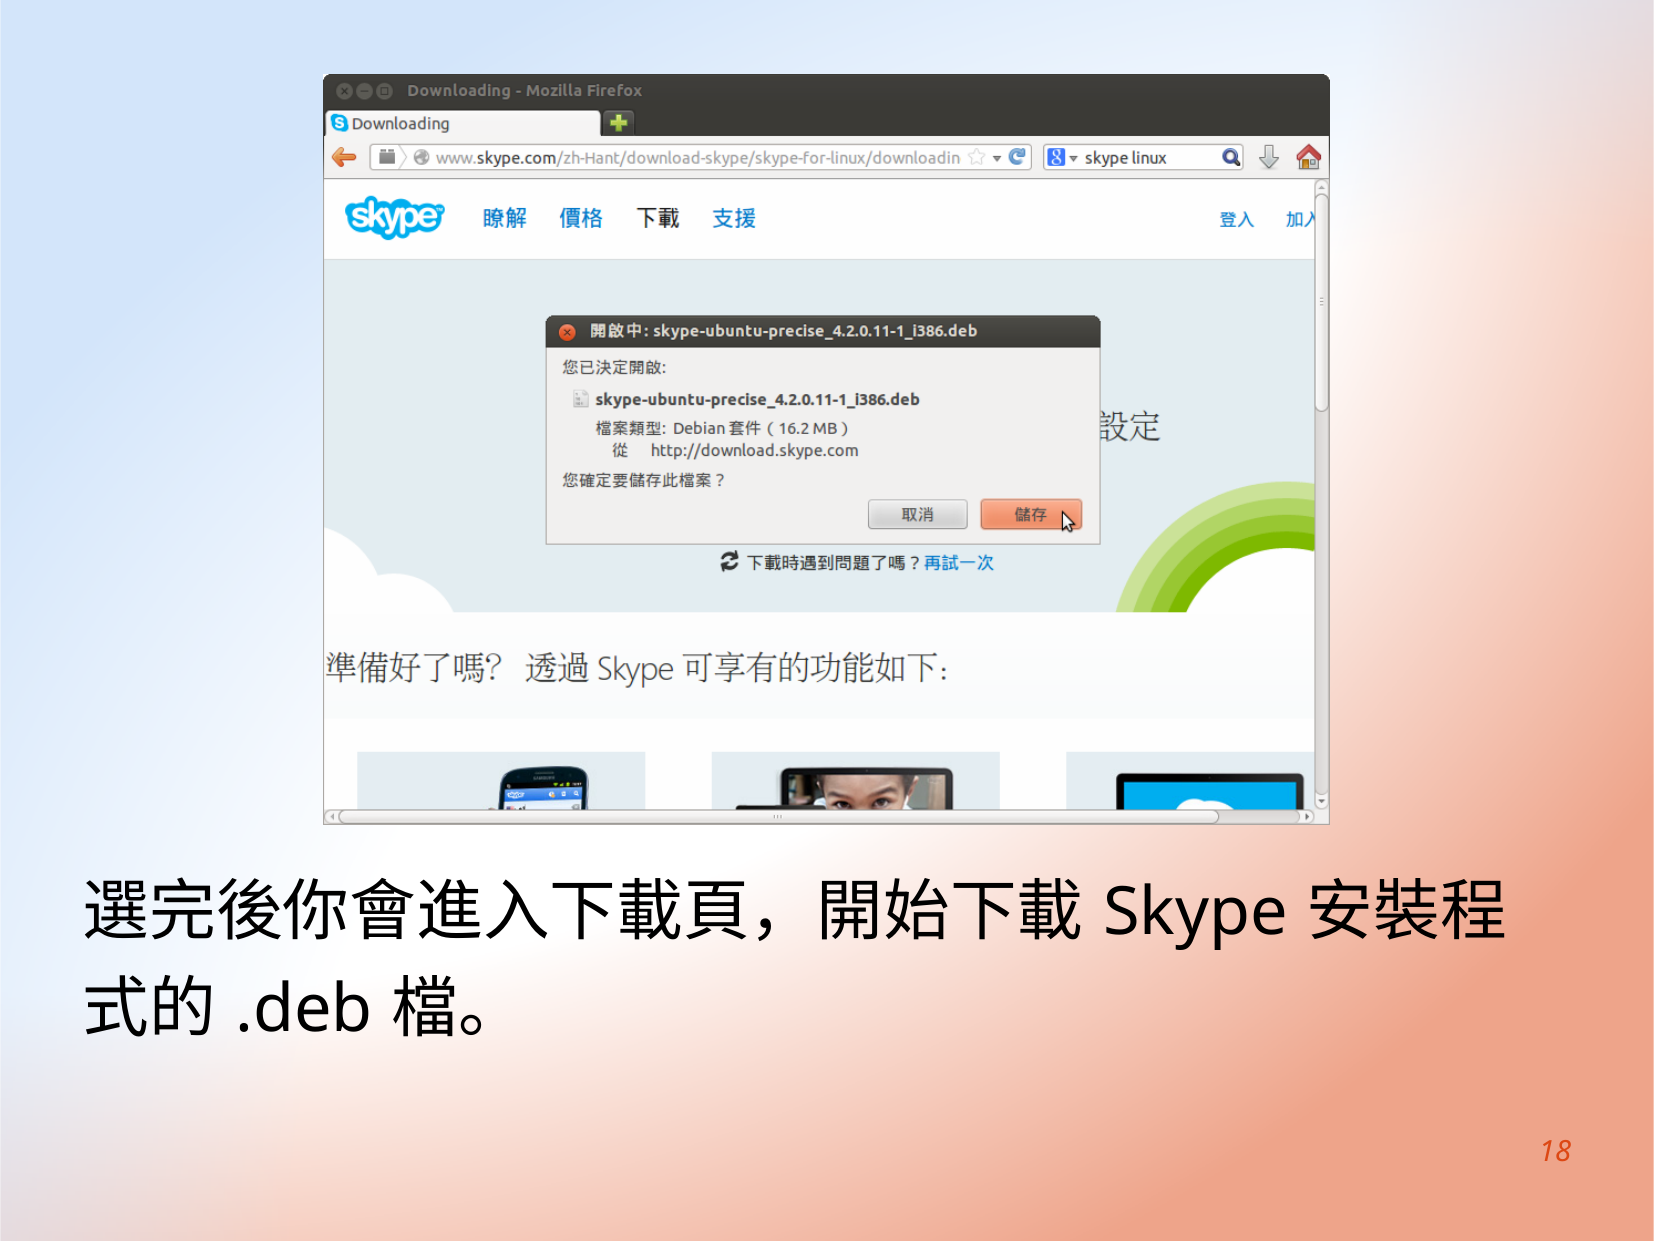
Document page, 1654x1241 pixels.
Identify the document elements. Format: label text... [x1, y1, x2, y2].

list 選完後你會進入下載頁，開始下載Skype安裝程式的.deb檔。 [82, 857, 1571, 1201]
picture [0, 0, 1654, 1241]
